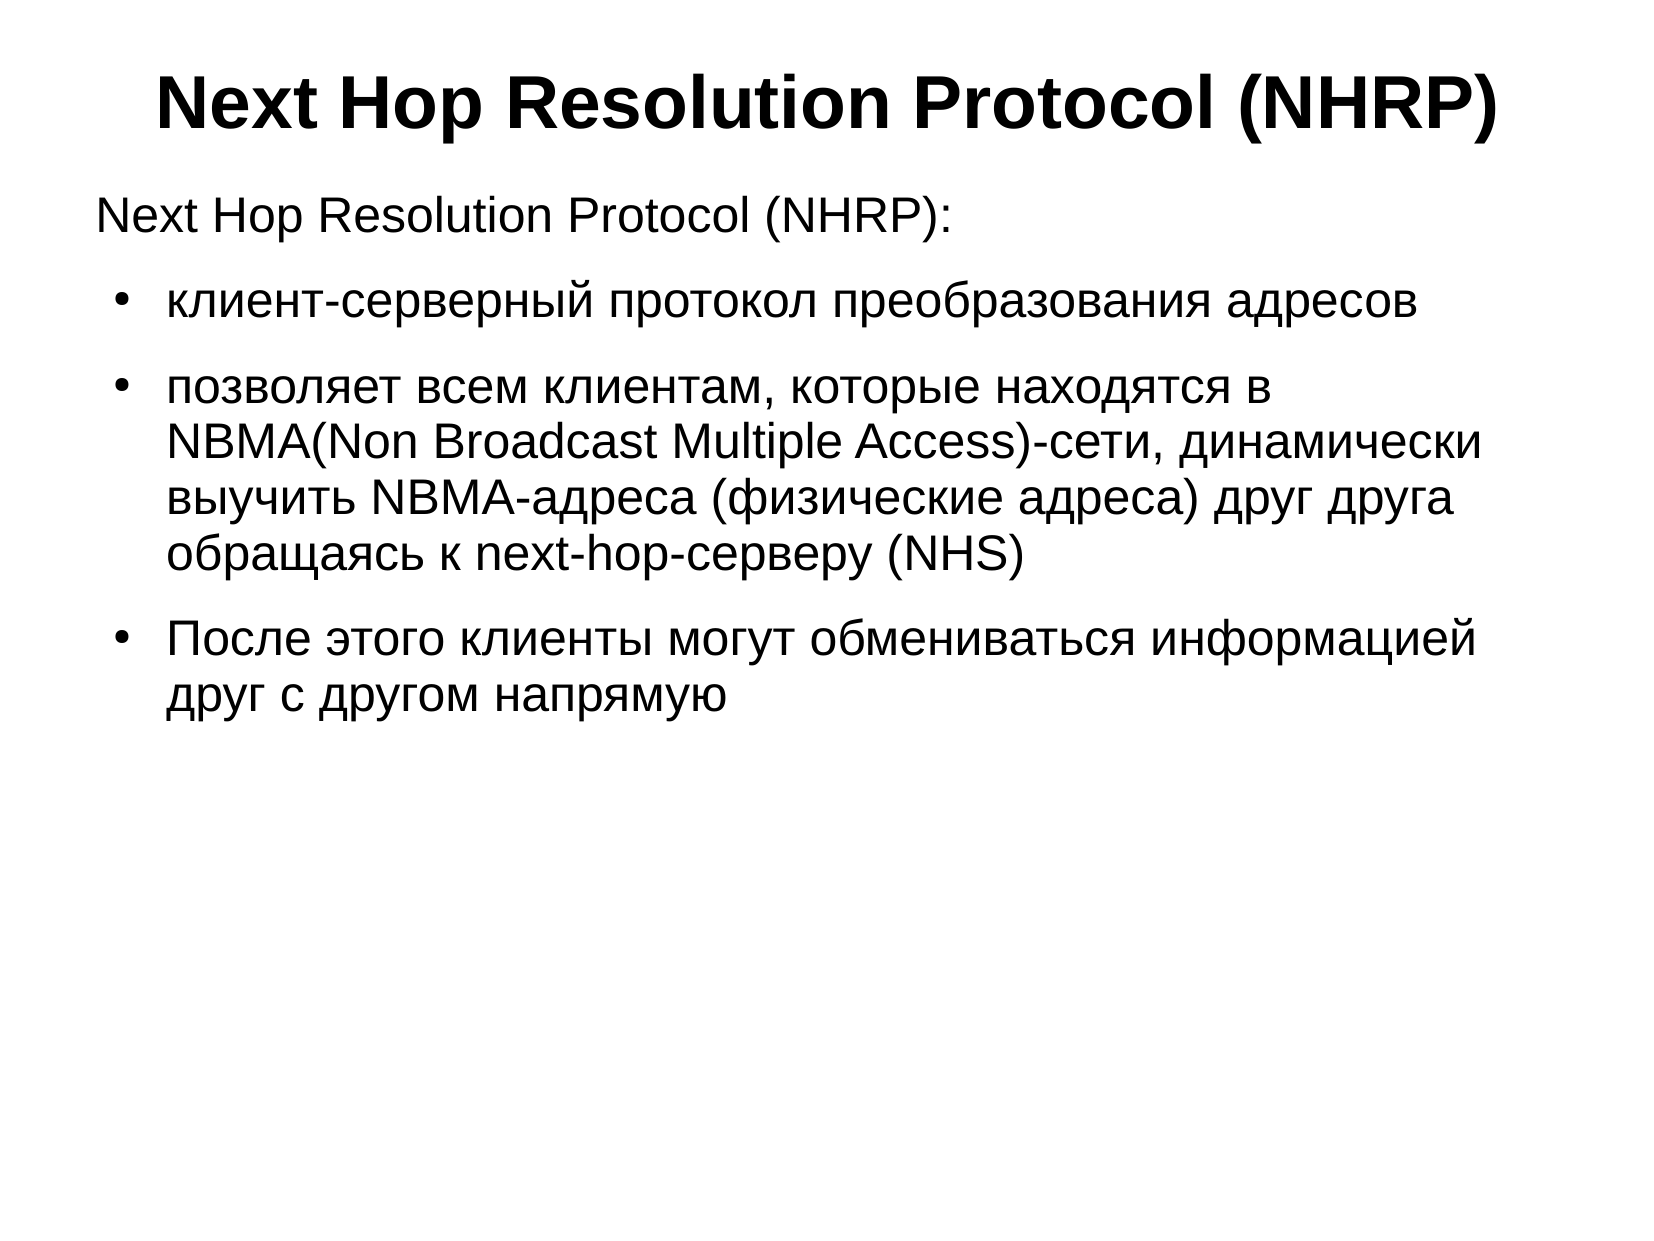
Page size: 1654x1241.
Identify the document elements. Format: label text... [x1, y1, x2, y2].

text_box Next Hop Resolution Protocol (NHRP) [64, 37, 1613, 151]
list Next Hop Resolution Protocol (NHRP): клиент-серверный протокол преобразования адресов позволяет всем клиентам, которые находятся в NBMA(Non Broadcast Multiple Access)-сети, динамически выучить NBMA-адреса (физические адреса) друг друга обращаясь к next-hop-серверу (NHS) После этого клиенты могут обмениваться информацией друг с другом напрямую [95, 187, 1538, 1208]
